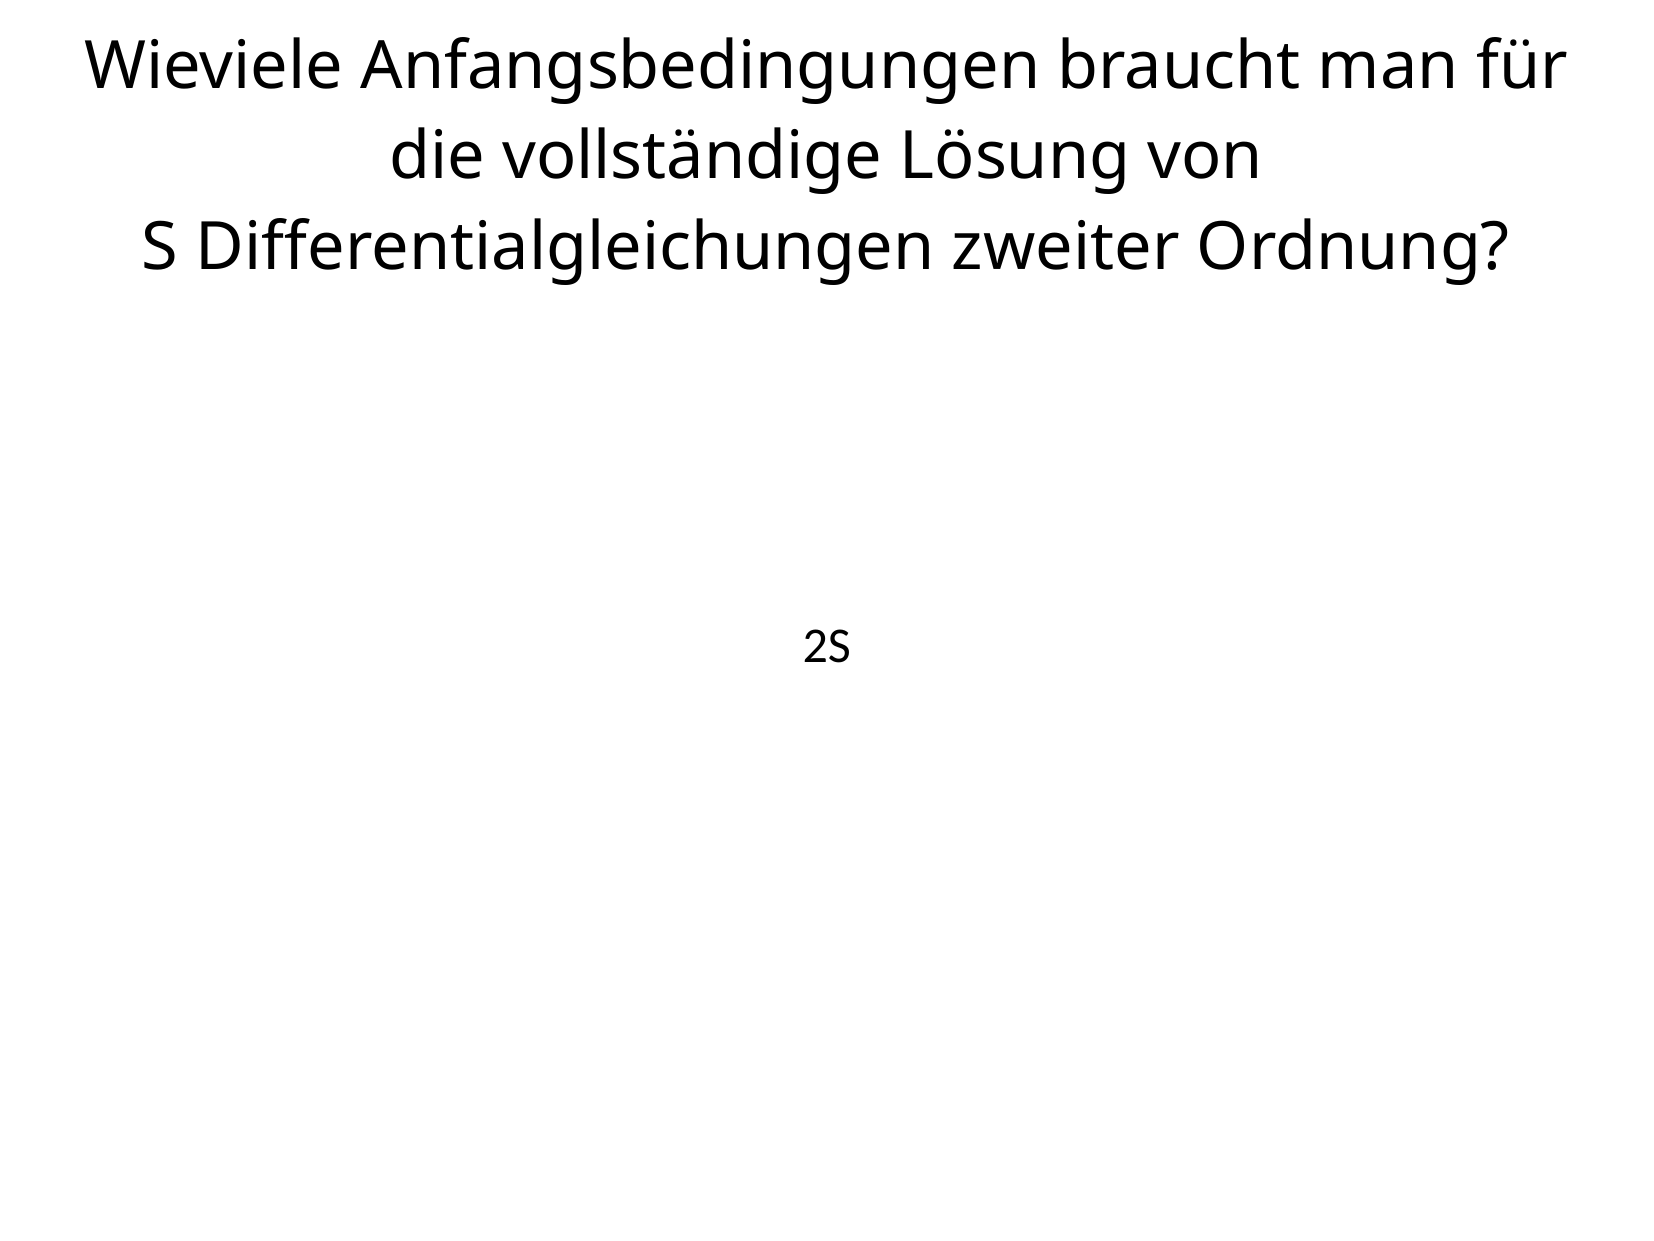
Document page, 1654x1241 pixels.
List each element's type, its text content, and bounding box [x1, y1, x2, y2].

subtitle 2S [82, 290, 1571, 1010]
title Wieviele Anfangsbedingungen braucht man für die vollständige Lösung von S Differentialgleichungen zweiter Ordnung? [82, 19, 1571, 287]
